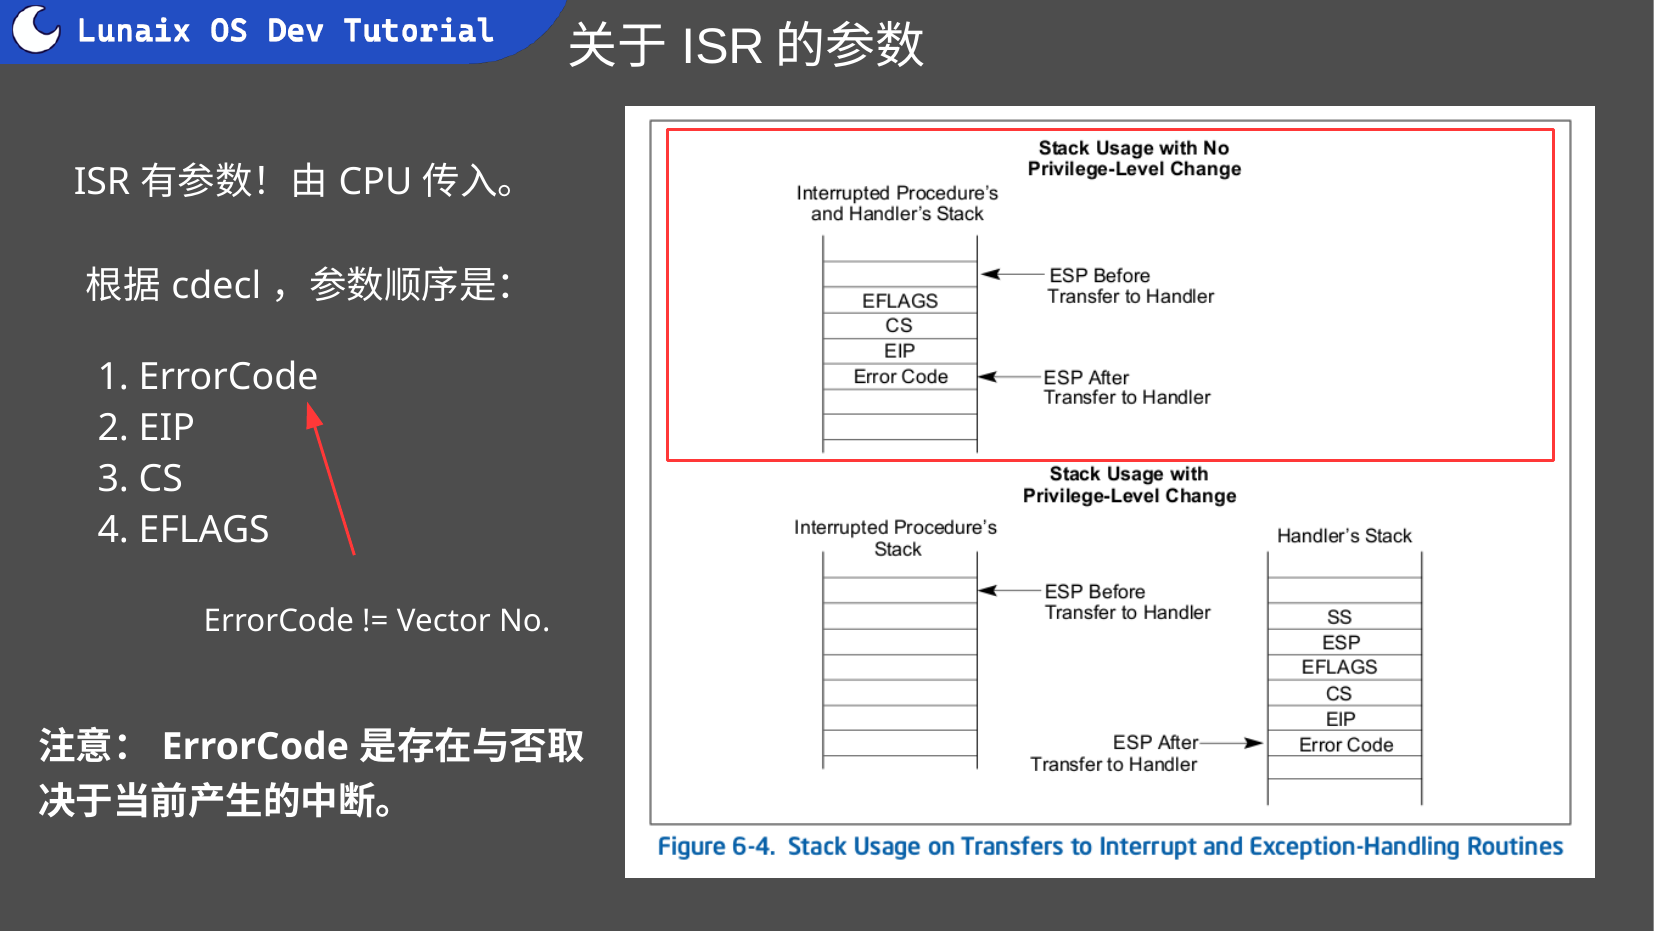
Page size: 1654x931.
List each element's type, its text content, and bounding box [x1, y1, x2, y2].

title 关于ISR的参数 [566, 0, 1654, 83]
text_box 根据cdecl，参数顺序是： [70, 248, 556, 318]
picture [0, 0, 1654, 931]
text_box 1. ErrorCode 2. EIP 3. CS 4. EFLAGS [82, 342, 378, 526]
text_box ISR有参数！由CPU传入。 [59, 143, 625, 213]
text_box ErrorCode != Vector No. [188, 590, 567, 650]
text_box 注意：ErrorCode是存在与否取决于当前产生的中断。 [23, 708, 603, 887]
